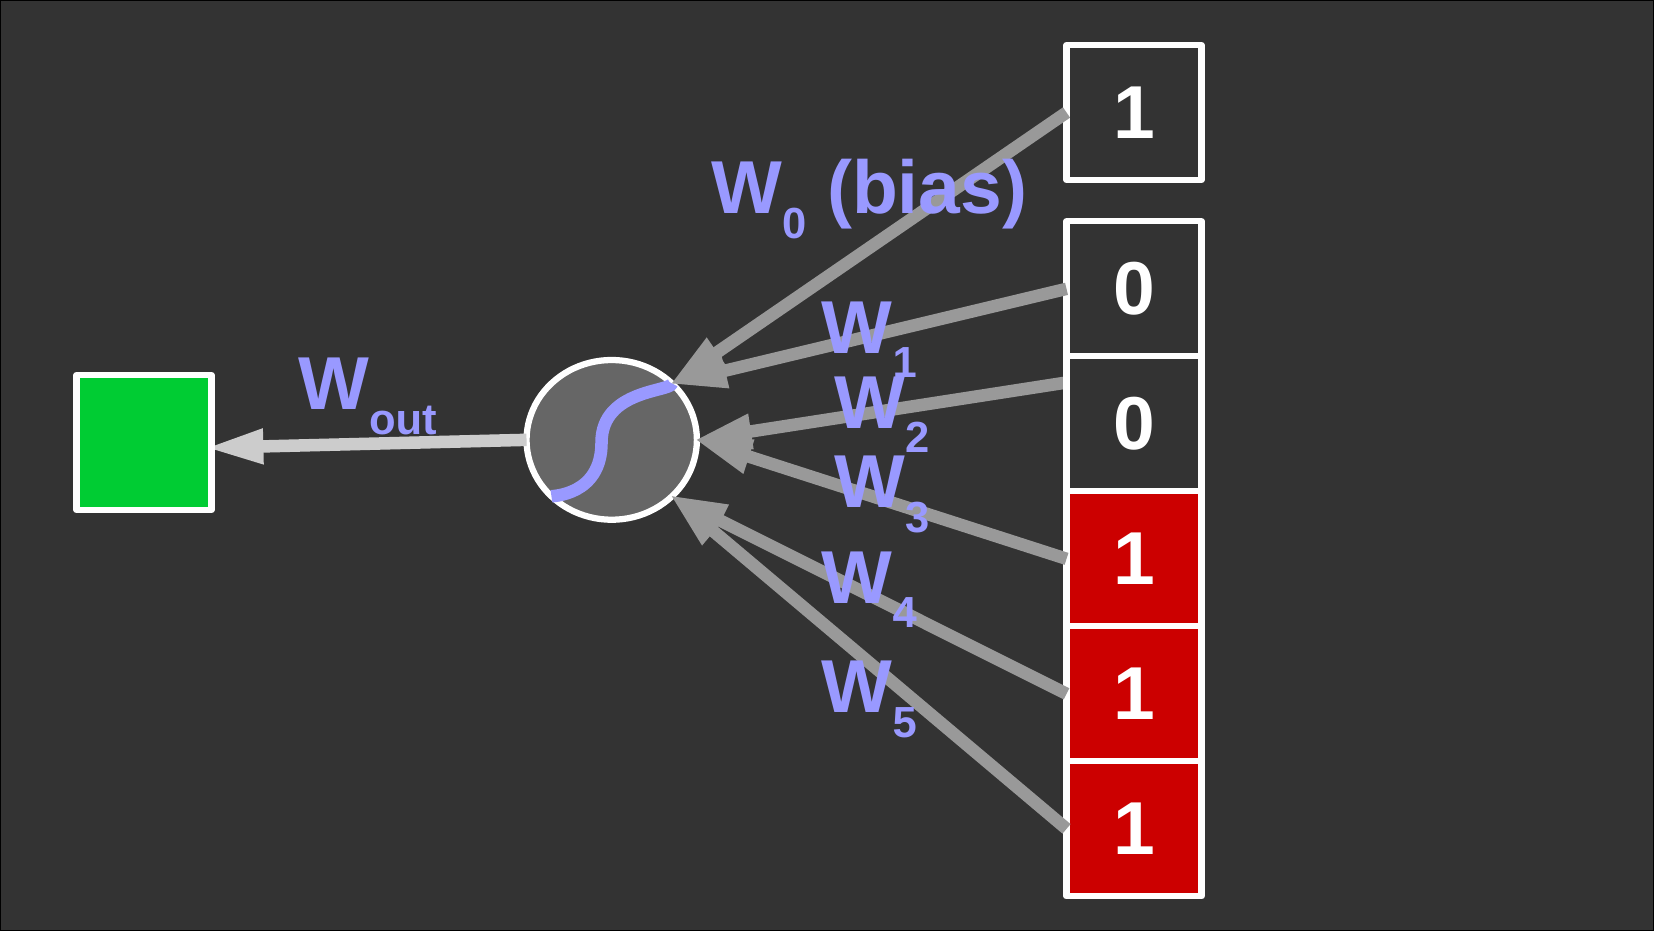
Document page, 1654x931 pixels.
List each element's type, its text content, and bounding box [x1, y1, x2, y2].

text_box 1 [1066, 761, 1202, 897]
text_box [556, 388, 697, 520]
text_box 0 [1066, 221, 1202, 356]
text_box 0 [1066, 356, 1202, 492]
text_box 1 [1066, 492, 1202, 627]
text_box 1 [1066, 45, 1202, 181]
text_box [526, 360, 672, 491]
text_box 1 [1066, 627, 1202, 761]
text_box [76, 375, 212, 511]
